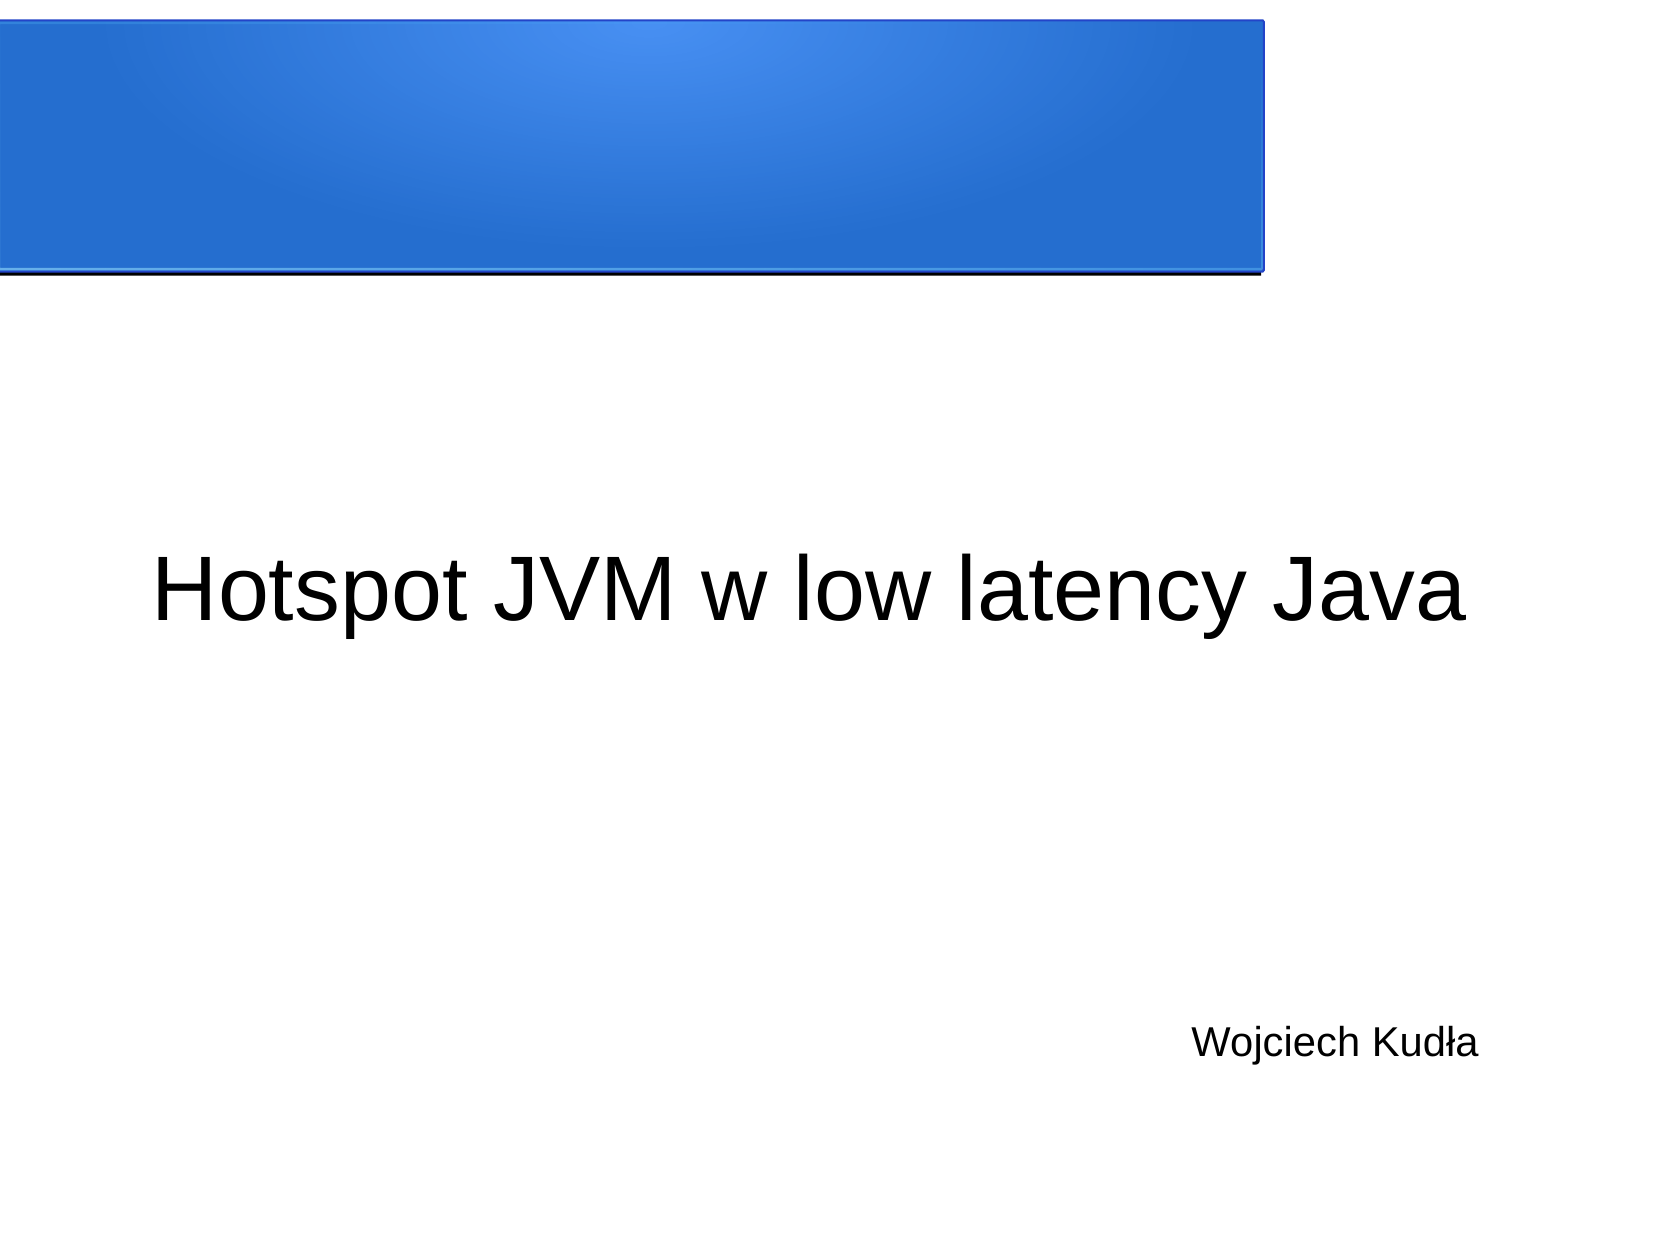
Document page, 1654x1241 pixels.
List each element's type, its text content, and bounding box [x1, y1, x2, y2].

subtitle Hotspot JVM w low latency Java [82, 290, 1538, 1010]
text_box Wojciech Kudła [1140, 990, 1531, 1095]
